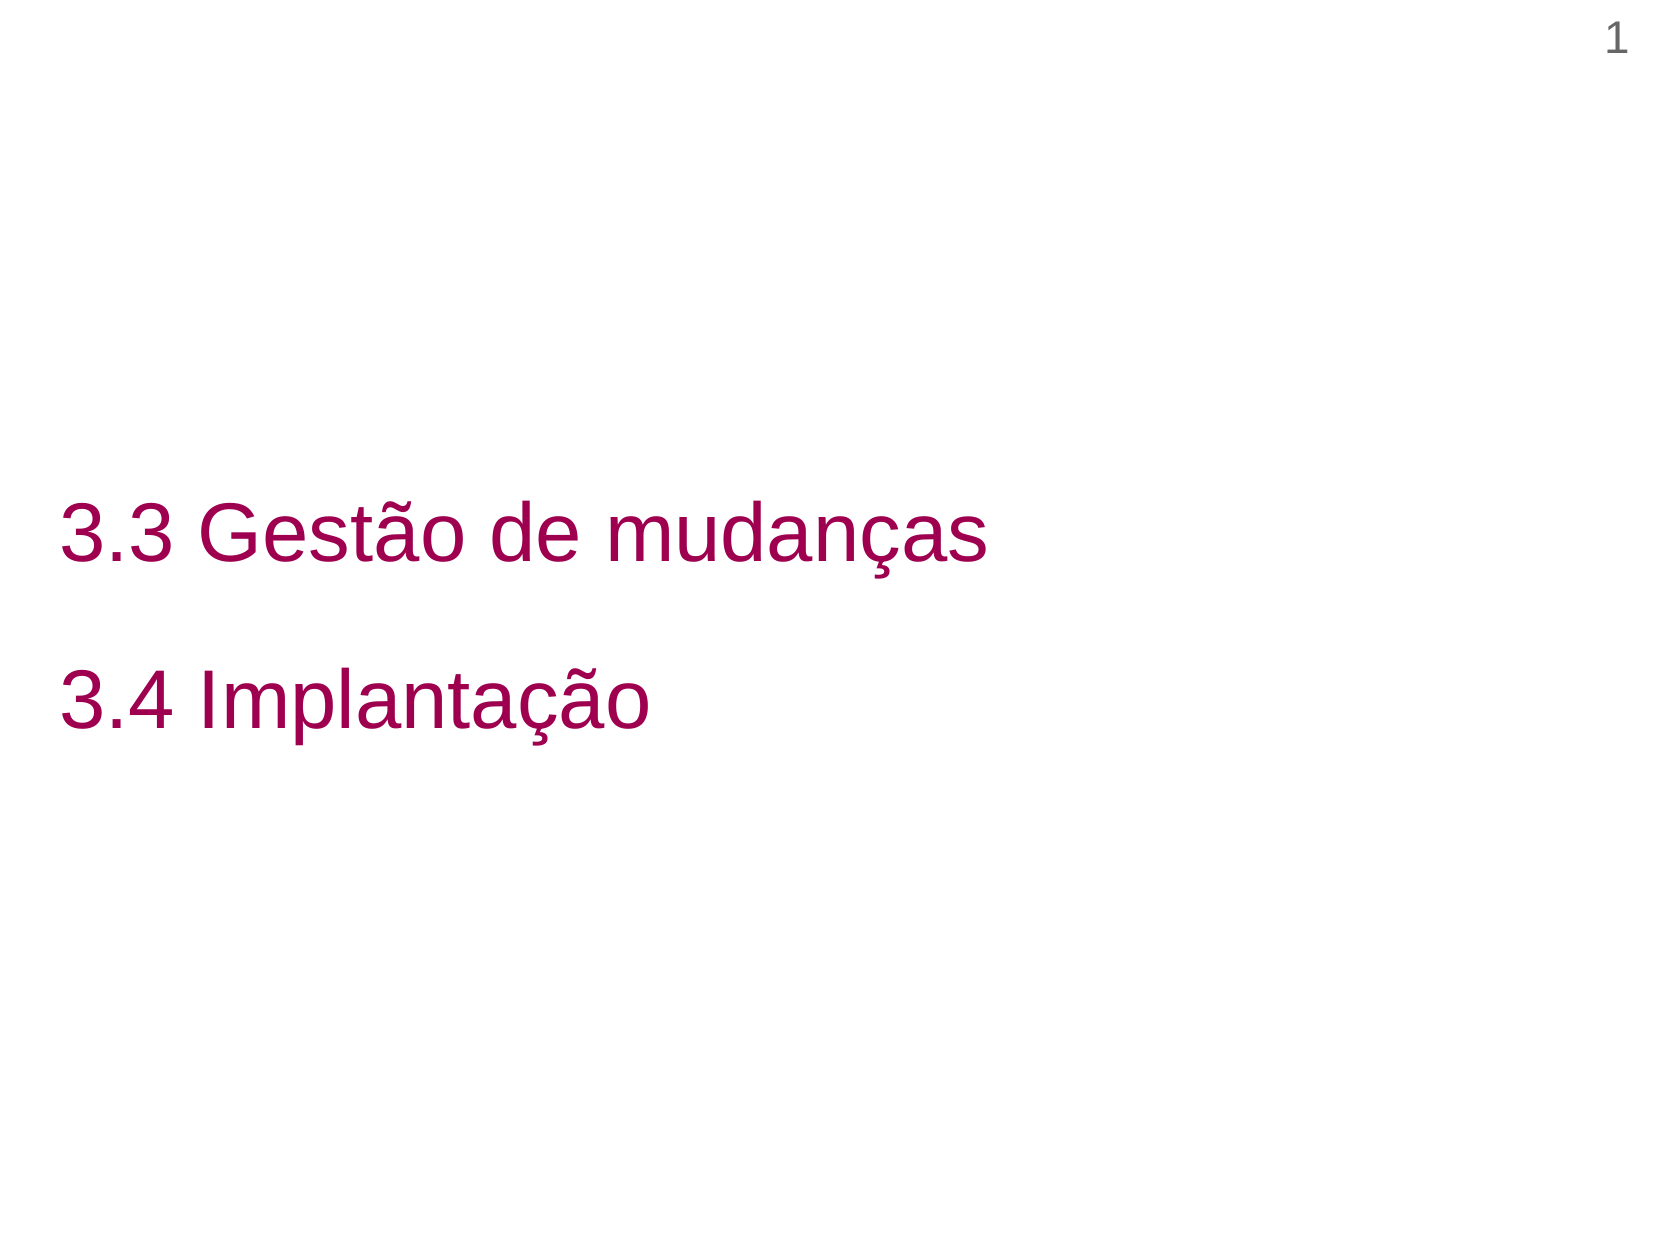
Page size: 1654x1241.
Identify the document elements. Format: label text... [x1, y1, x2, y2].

title 3.3 Gestão de mudanças 3.4 Implantação [59, 29, 1595, 1211]
